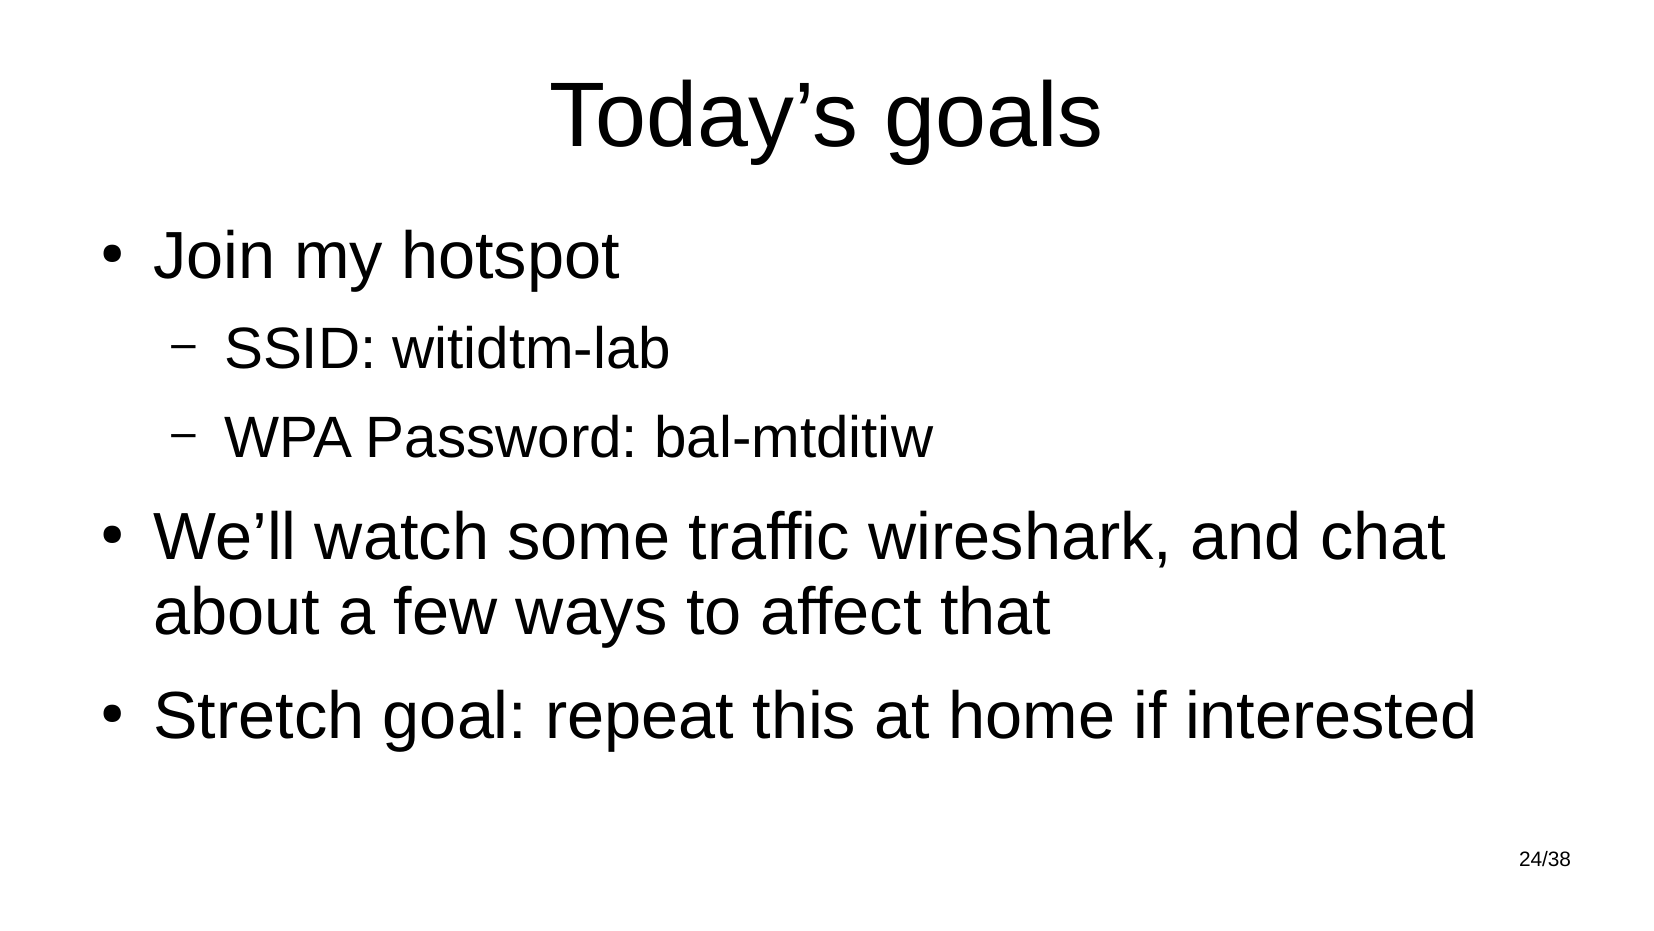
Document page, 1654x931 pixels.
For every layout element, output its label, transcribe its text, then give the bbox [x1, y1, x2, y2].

title Today’s goals [82, 37, 1571, 193]
list Join my hotspot SSID: witidtm-lab WPA Password: bal-mtditiw We’ll watch some traffic wireshark, and chat about a few ways to affect that Stretch goal: repeat this at home if interested [82, 217, 1571, 758]
